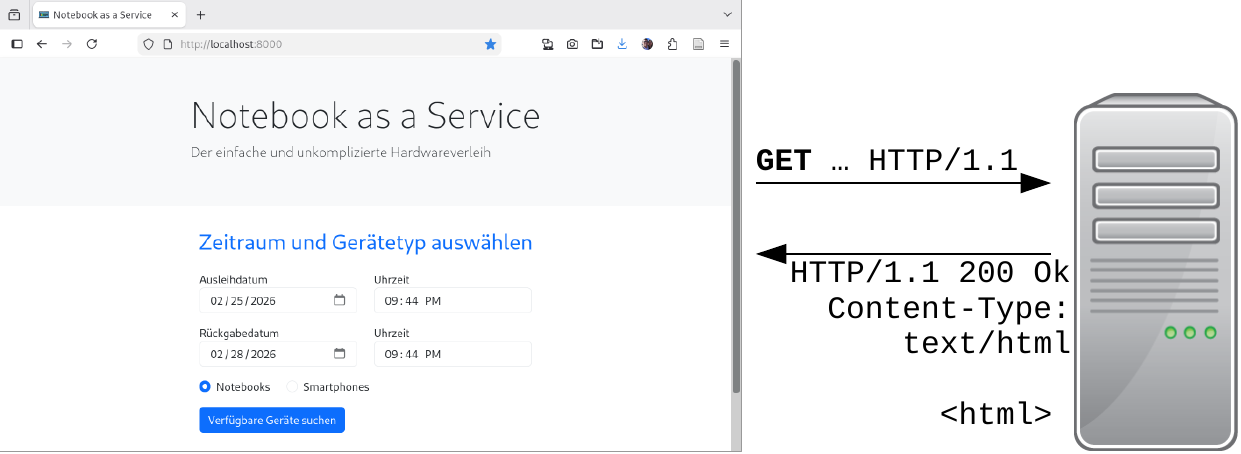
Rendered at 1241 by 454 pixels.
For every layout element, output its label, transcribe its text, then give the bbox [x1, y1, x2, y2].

picture [1074, 93, 1238, 451]
text_box HTTP/1.1 200 Ok Content-Type: text/html <html> [755, 256, 1072, 438]
picture [0, 0, 741, 451]
text_box GET … HTTP/1.1 [755, 144, 1072, 184]
